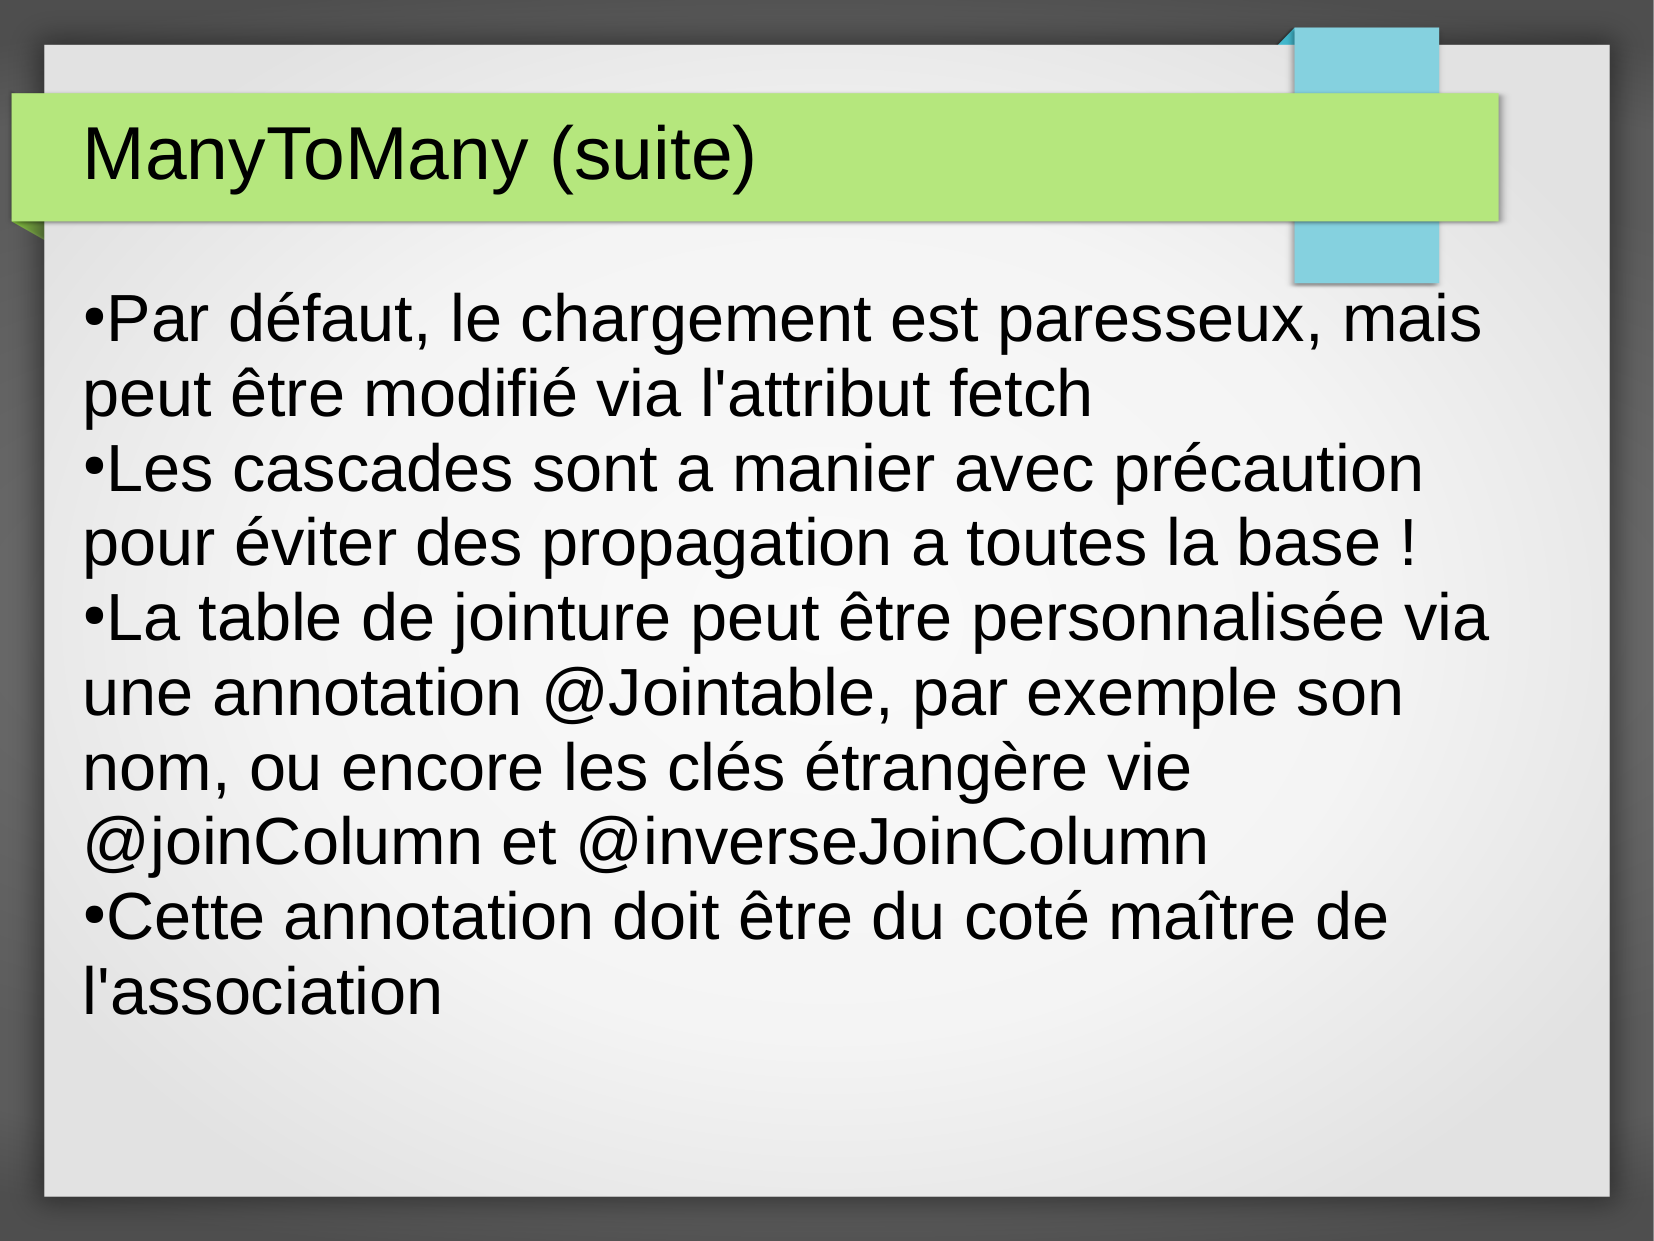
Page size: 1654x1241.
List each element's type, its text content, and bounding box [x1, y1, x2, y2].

title ManyToMany (suite) [82, 94, 1264, 213]
subtitle Par défaut, le chargement est paresseux, mais peut être modifié via l'attribut fetch Les cascades sont a manier avec précaution pour éviter des propagation a toutes la base ! La table de jointure peut être personnalisée via une annotation @Jointable, par exemple son nom, ou encore les clés étrangère vie @joinColumn et @inverseJoinColumn Cette annotation doit être du coté maître de l'association [82, 281, 1571, 1029]
picture [0, 0, 1654, 1241]
